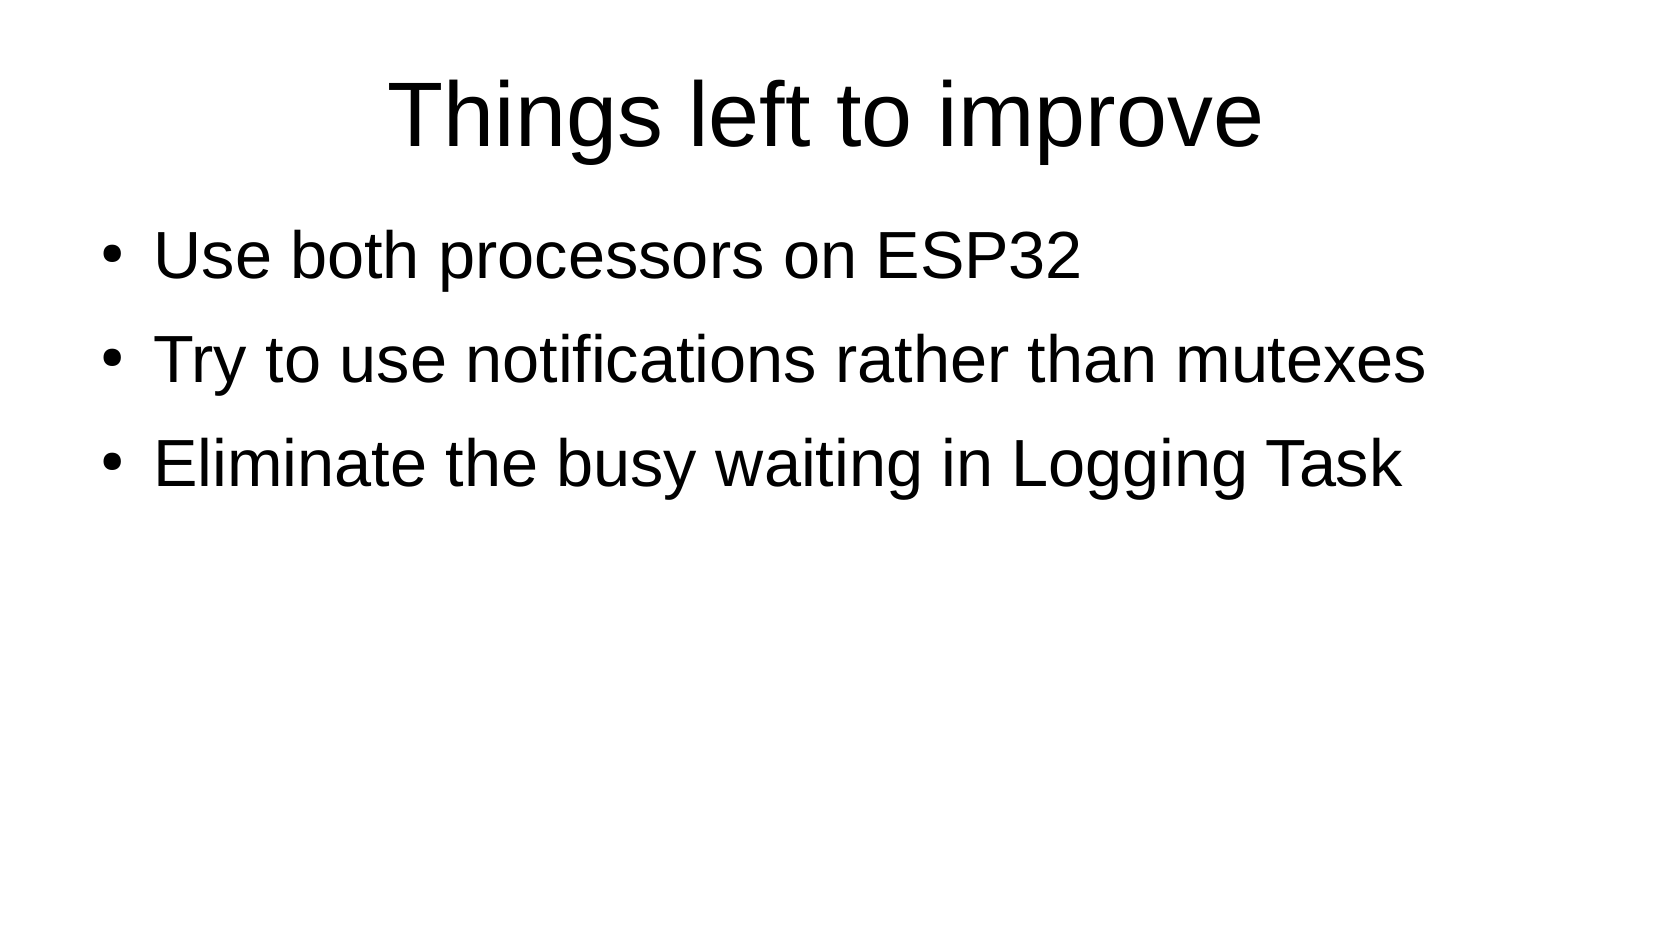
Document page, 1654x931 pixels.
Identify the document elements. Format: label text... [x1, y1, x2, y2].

title Things left to improve [82, 37, 1571, 193]
list Use both processors on ESP32 Try to use notifications rather than mutexes Eliminate the busy waiting in Logging Task [82, 217, 1571, 758]
